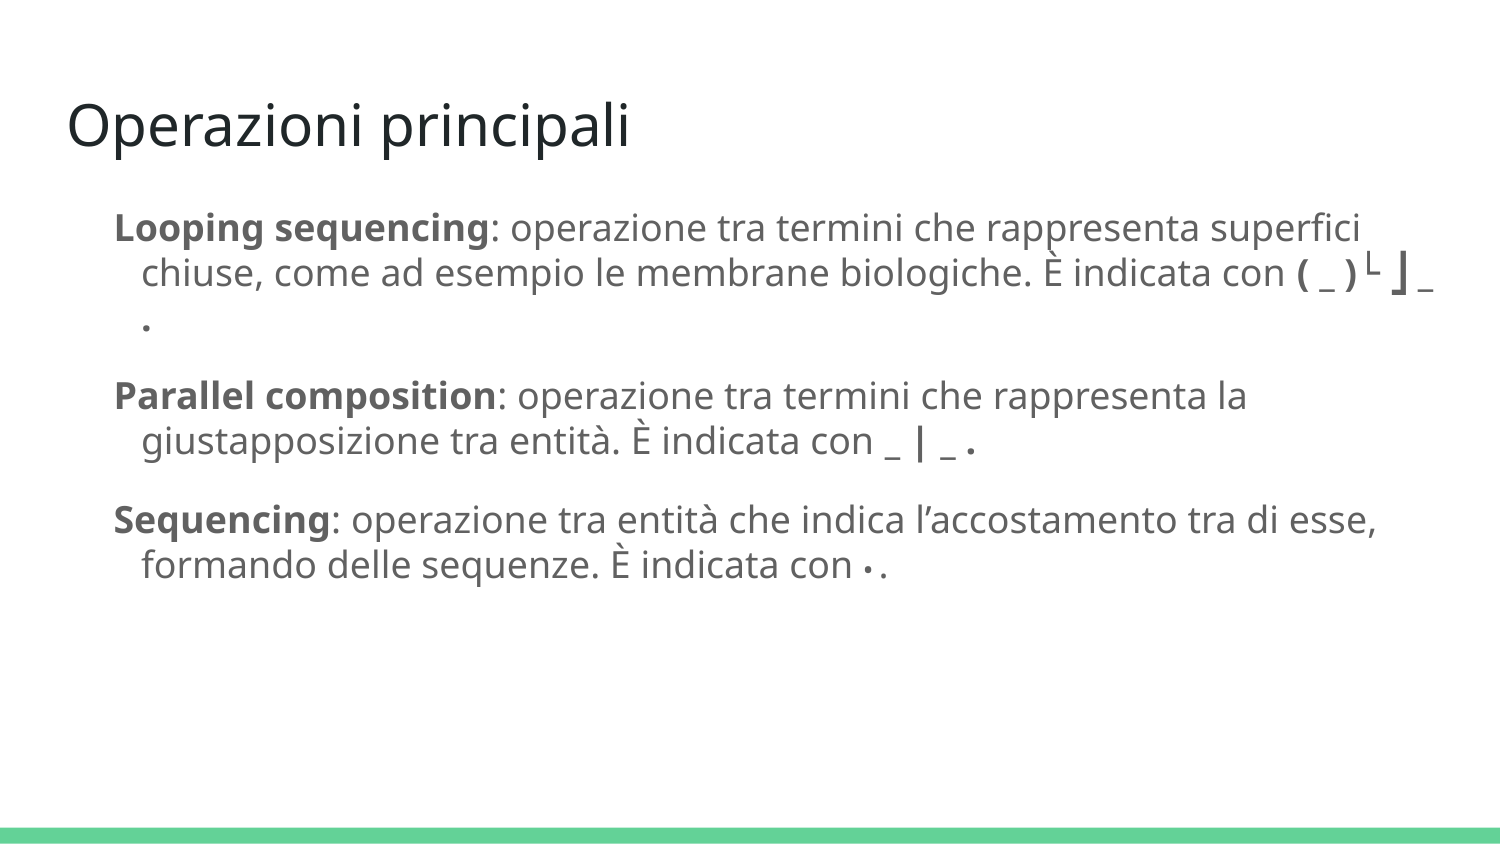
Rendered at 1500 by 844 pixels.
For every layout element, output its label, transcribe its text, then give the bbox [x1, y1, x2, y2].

title Operazioni principali [51, 72, 1449, 167]
list Looping sequencing: operazione tra termini che rappresenta superfici chiuse, come ad esempio le membrane biologiche. È indicata con ( _ )└ ⎦ _ . Parallel composition: operazione tra termini che rappresenta la giustapposizione tra entità. È indicata con _ | _ . Sequencing: operazione tra entità che indica l’accostamento tra di esse, formando delle sequenze. È indicata con • . [51, 189, 1449, 750]
